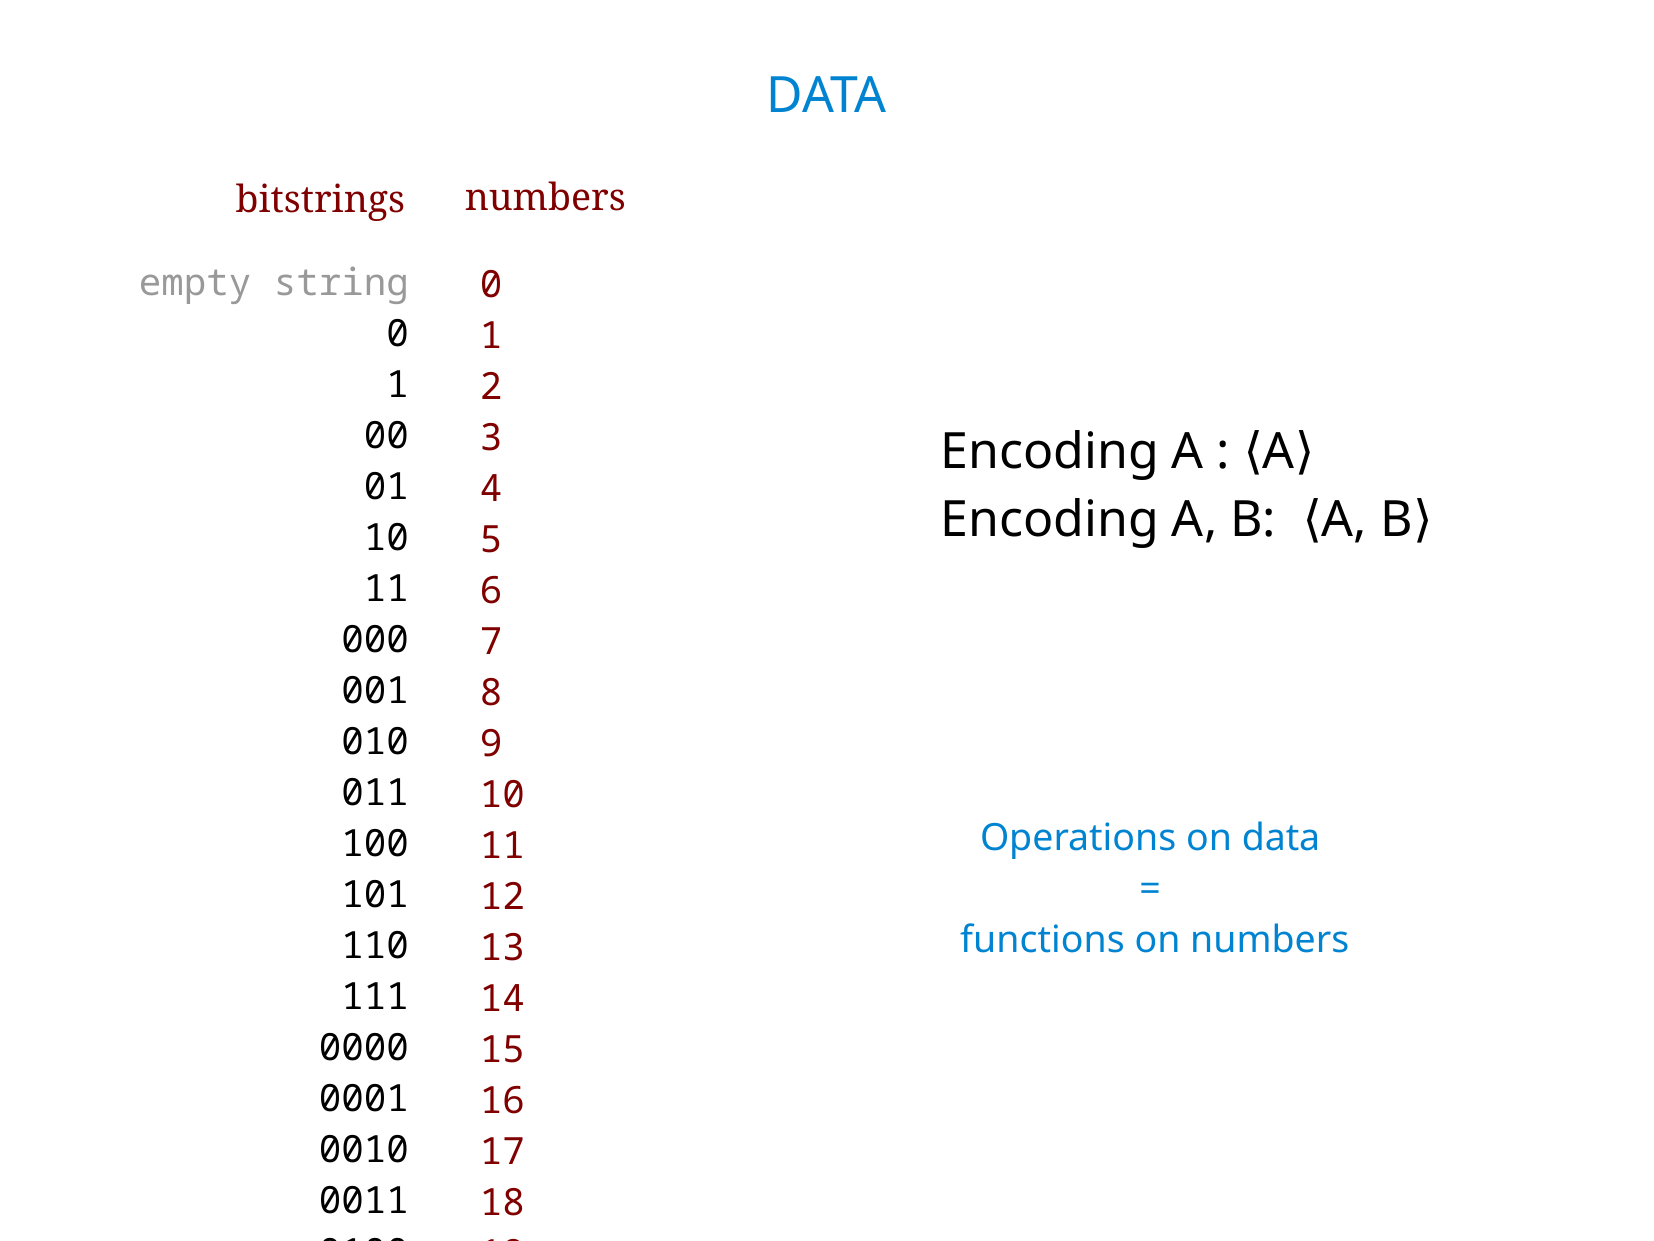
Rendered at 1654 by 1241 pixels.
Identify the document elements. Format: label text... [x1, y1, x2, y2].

text_box 0 1 2 3 4 5 6 7 8 9 10 11 12 13 14 15 16 17 18 19 20 21 22 23 24 25 26 27 28 29 [465, 250, 586, 1241]
title DATA [82, 61, 1571, 126]
text_box Encoding A : ⟨A⟩ Encoding A, B: ⟨A, B⟩ [855, 407, 1456, 538]
text_box Operations on data = functions on numbers [750, 803, 1561, 961]
text_box empty string 0 1 00 01 10 11 000 001 010 011 100 101 110 111 0000 0001 0010 0011 0100 0101 0110 0111 1000 1001 1010 1011 1100 1101 1110 1111 00000 00001 00010 00011 [90, 248, 424, 1241]
text_box bitstrings [165, 165, 421, 223]
text_box numbers [450, 162, 691, 221]
